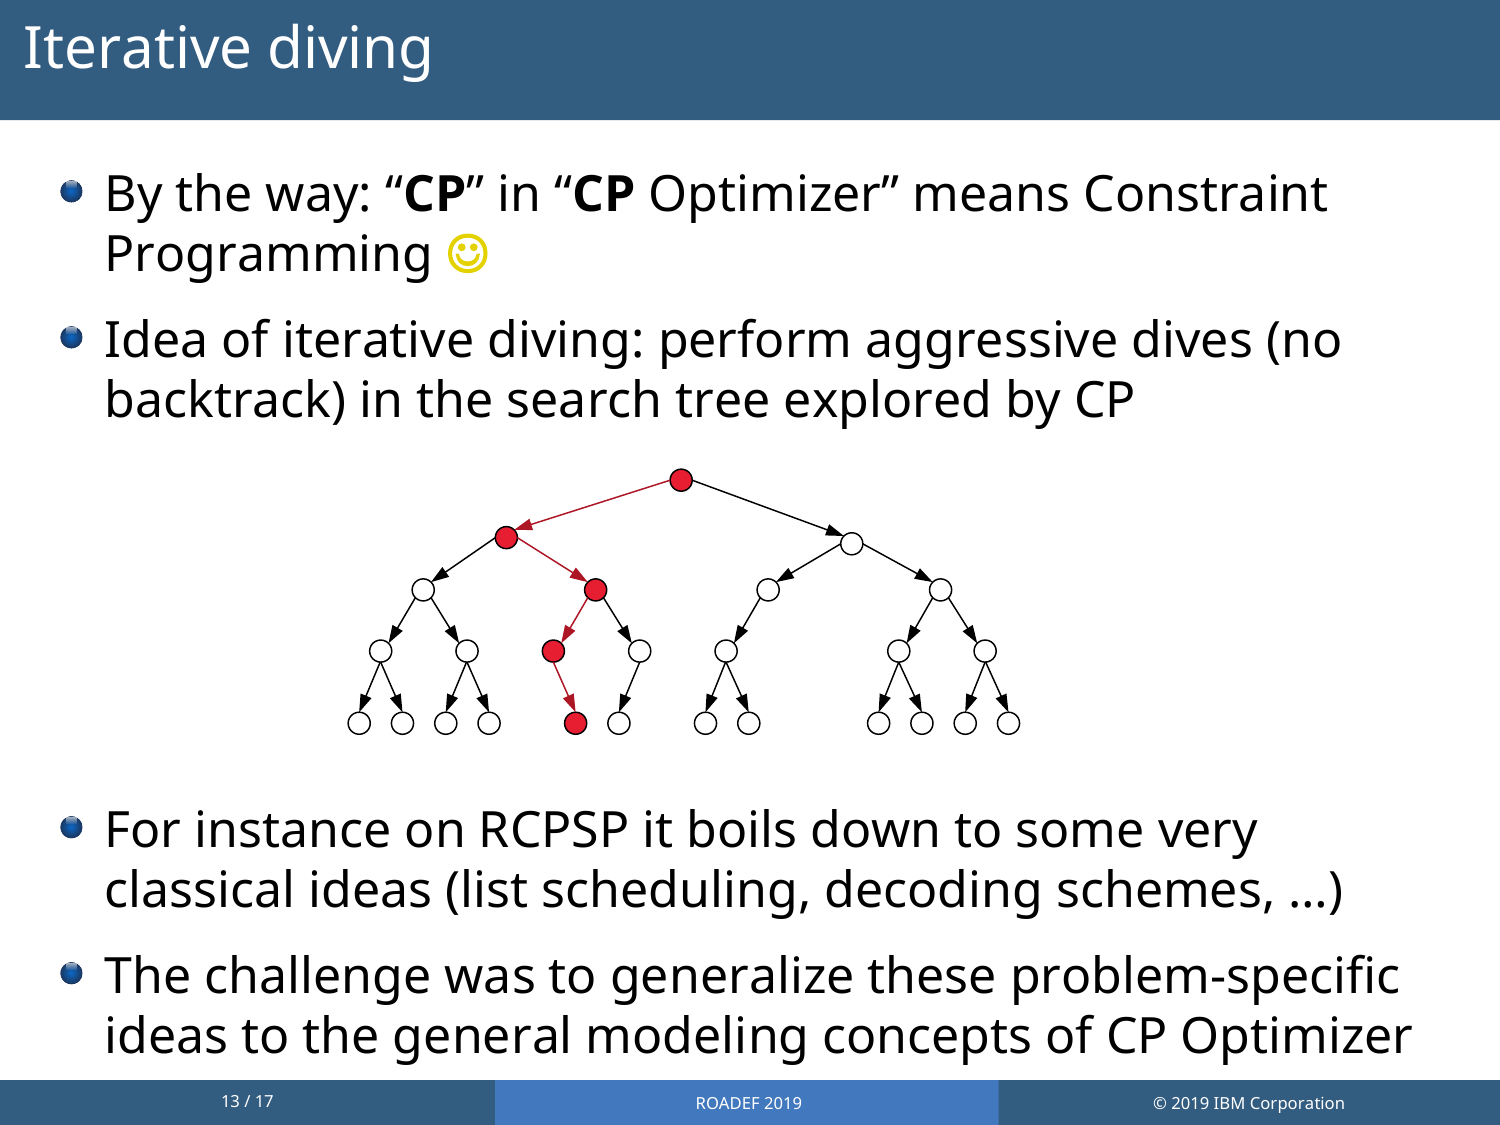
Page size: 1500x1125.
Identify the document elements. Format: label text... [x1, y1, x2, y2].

text_box [757, 578, 780, 601]
text_box [391, 712, 414, 735]
text_box [628, 640, 651, 662]
text_box [887, 640, 910, 662]
text_box [954, 712, 977, 735]
text_box [542, 640, 565, 662]
text_box [867, 712, 890, 735]
text_box [434, 712, 457, 735]
list By the way: “CP” in “CP Optimizer” means Constraint Programming  Idea of iterative diving: perform aggressive dives (no backtrack) in the search tree explored by CP For instance on RCPSP it boils down to some very classical ideas (list scheduling, decoding schemes, …) The challenge was to generalize these problem-specific ideas to the general modeling concepts of CP Optimizer [45, 153, 1441, 1071]
text_box [910, 712, 934, 735]
text_box [369, 640, 392, 662]
text_box [694, 712, 717, 735]
title Iterative diving [0, 0, 1500, 121]
text_box [715, 640, 738, 662]
text_box [564, 712, 587, 735]
text_box [670, 469, 693, 492]
text_box [974, 640, 997, 662]
text_box [929, 578, 952, 601]
text_box [997, 712, 1020, 735]
text_box [737, 712, 760, 735]
text_box [412, 578, 435, 601]
text_box [840, 532, 863, 555]
text_box [455, 640, 479, 662]
text_box [477, 712, 501, 735]
text_box [495, 526, 518, 549]
text_box [607, 712, 631, 735]
text_box [584, 578, 607, 601]
text_box [348, 712, 371, 735]
